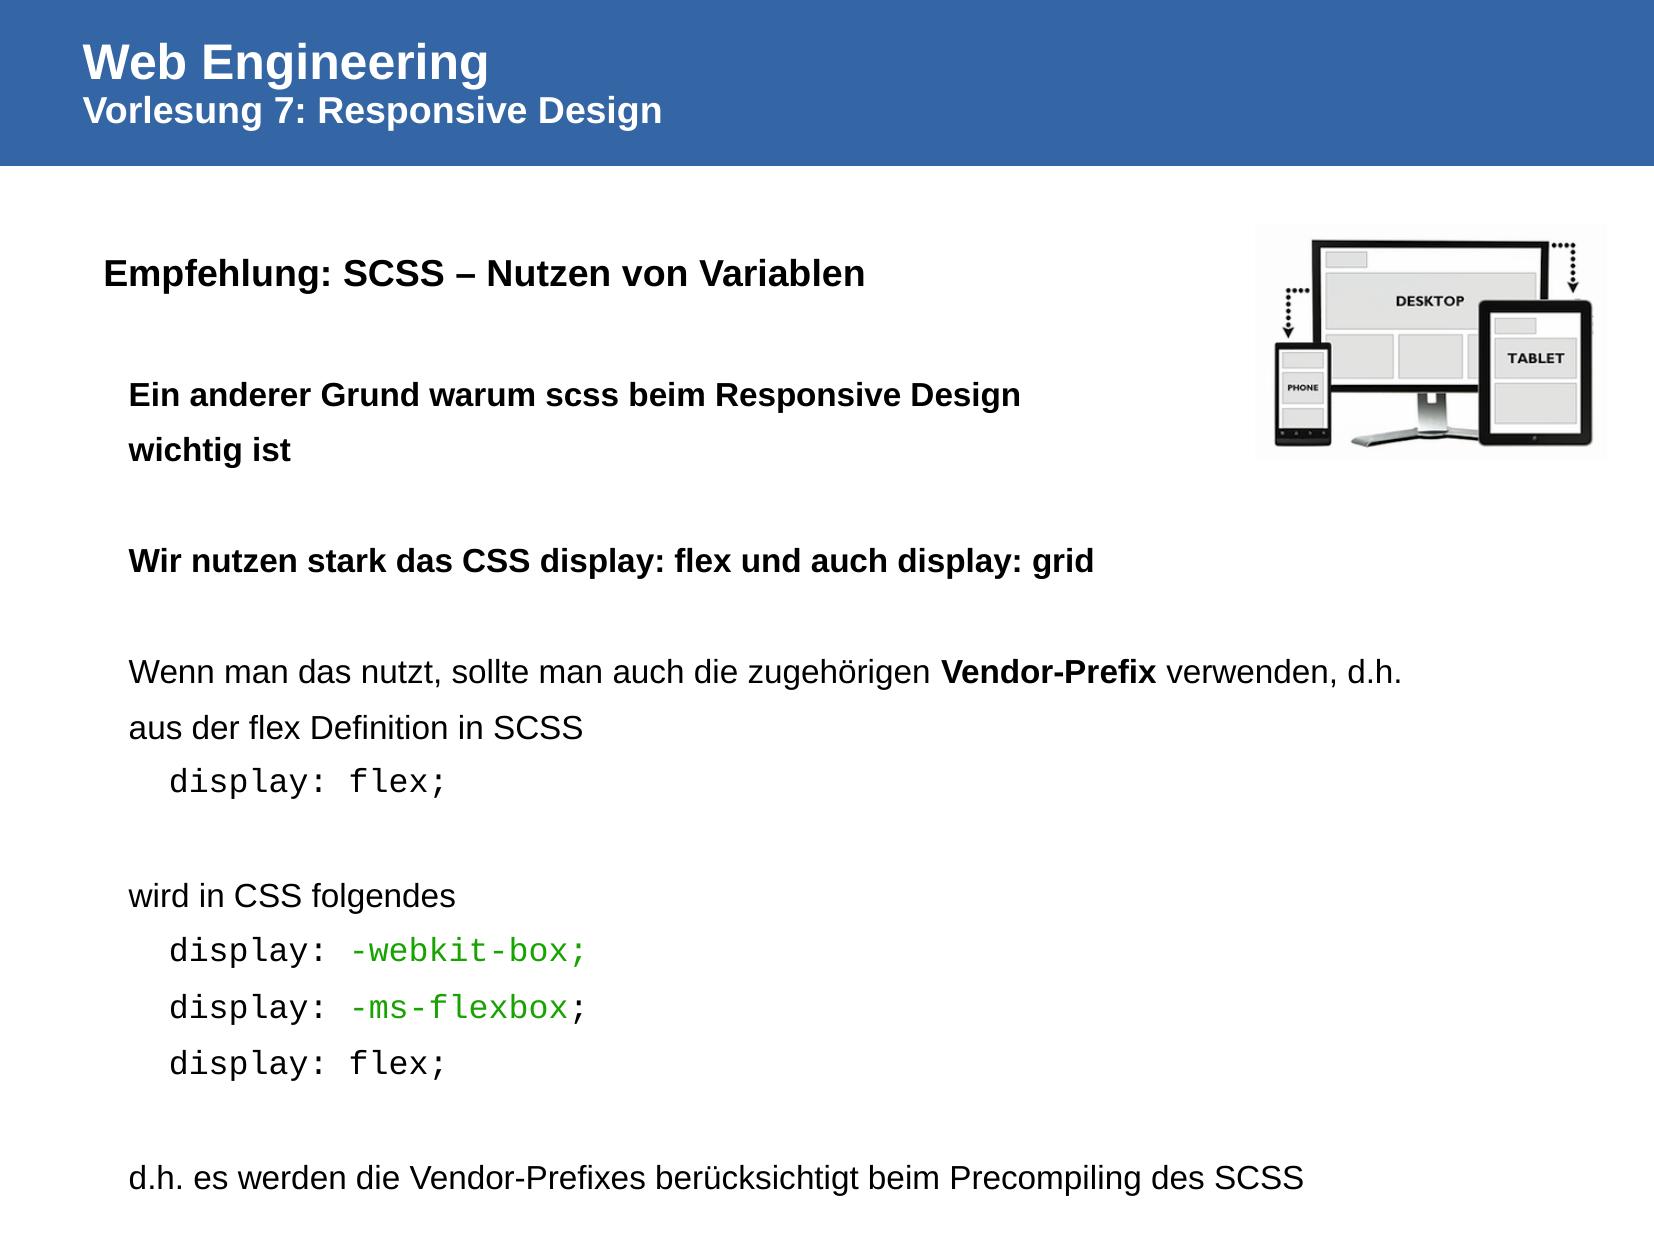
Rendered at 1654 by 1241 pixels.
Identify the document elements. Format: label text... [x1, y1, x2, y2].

text_box Empfehlung: SCSS – Nutzen von Variablen [88, 224, 1255, 355]
picture [1255, 221, 1607, 350]
title Web Engineering Vorlesung 7: Responsive Design [82, 0, 1571, 166]
text_box Ein anderer Grund warum scss beim Responsive Design wichtig ist Wir nutzen stark das CSS display: flex und auch display: grid Wenn man das nutzt, sollte man auch die zugehörigen Vendor-Prefix verwenden, d.h. aus der flex Definition in SCSS display: flex; wird in CSS folgendes display: -webkit-box; display: -ms-flexbox; display: flex; d.h. es werden die Vendor-Prefixes berücksichtigt beim Precompiling des SCSS [114, 350, 1654, 1241]
